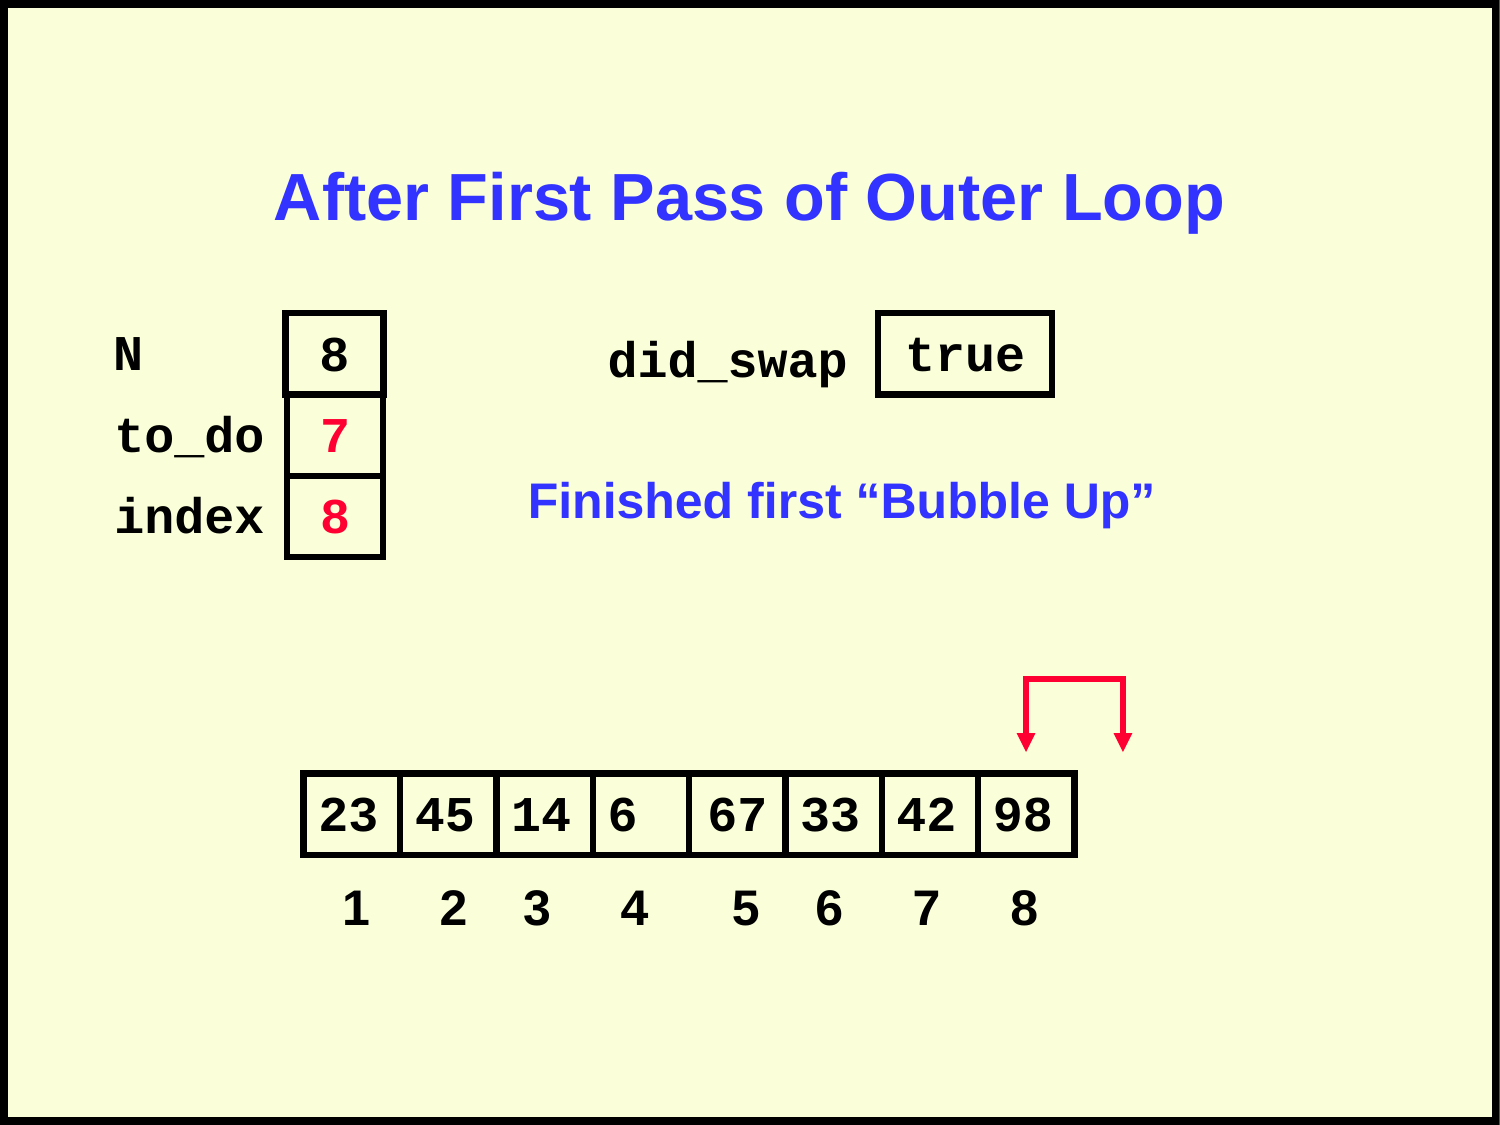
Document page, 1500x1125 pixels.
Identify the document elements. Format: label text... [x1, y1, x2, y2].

text_box 45 [400, 773, 497, 855]
text_box true [877, 313, 1053, 395]
text_box to_do [99, 394, 280, 470]
text_box 42 [881, 773, 978, 855]
text_box 23 [303, 773, 400, 855]
text_box 8 [285, 313, 384, 395]
text_box did_swap [592, 319, 877, 395]
text_box 7 [286, 395, 384, 475]
text_box N [98, 313, 279, 389]
text_box index [99, 475, 280, 552]
text_box 14 [497, 773, 592, 855]
text_box 1 2 3 4 5 6 7 8 [327, 868, 1055, 944]
title After First Pass of Outer Loop [112, 99, 1388, 288]
text_box 8 [286, 475, 384, 558]
text_box 98 [978, 773, 1075, 855]
text_box 67 [689, 773, 786, 855]
text_box 33 [786, 773, 881, 855]
text_box Finished first “Bubble Up” [513, 460, 1171, 537]
text_box 6 [592, 773, 689, 855]
